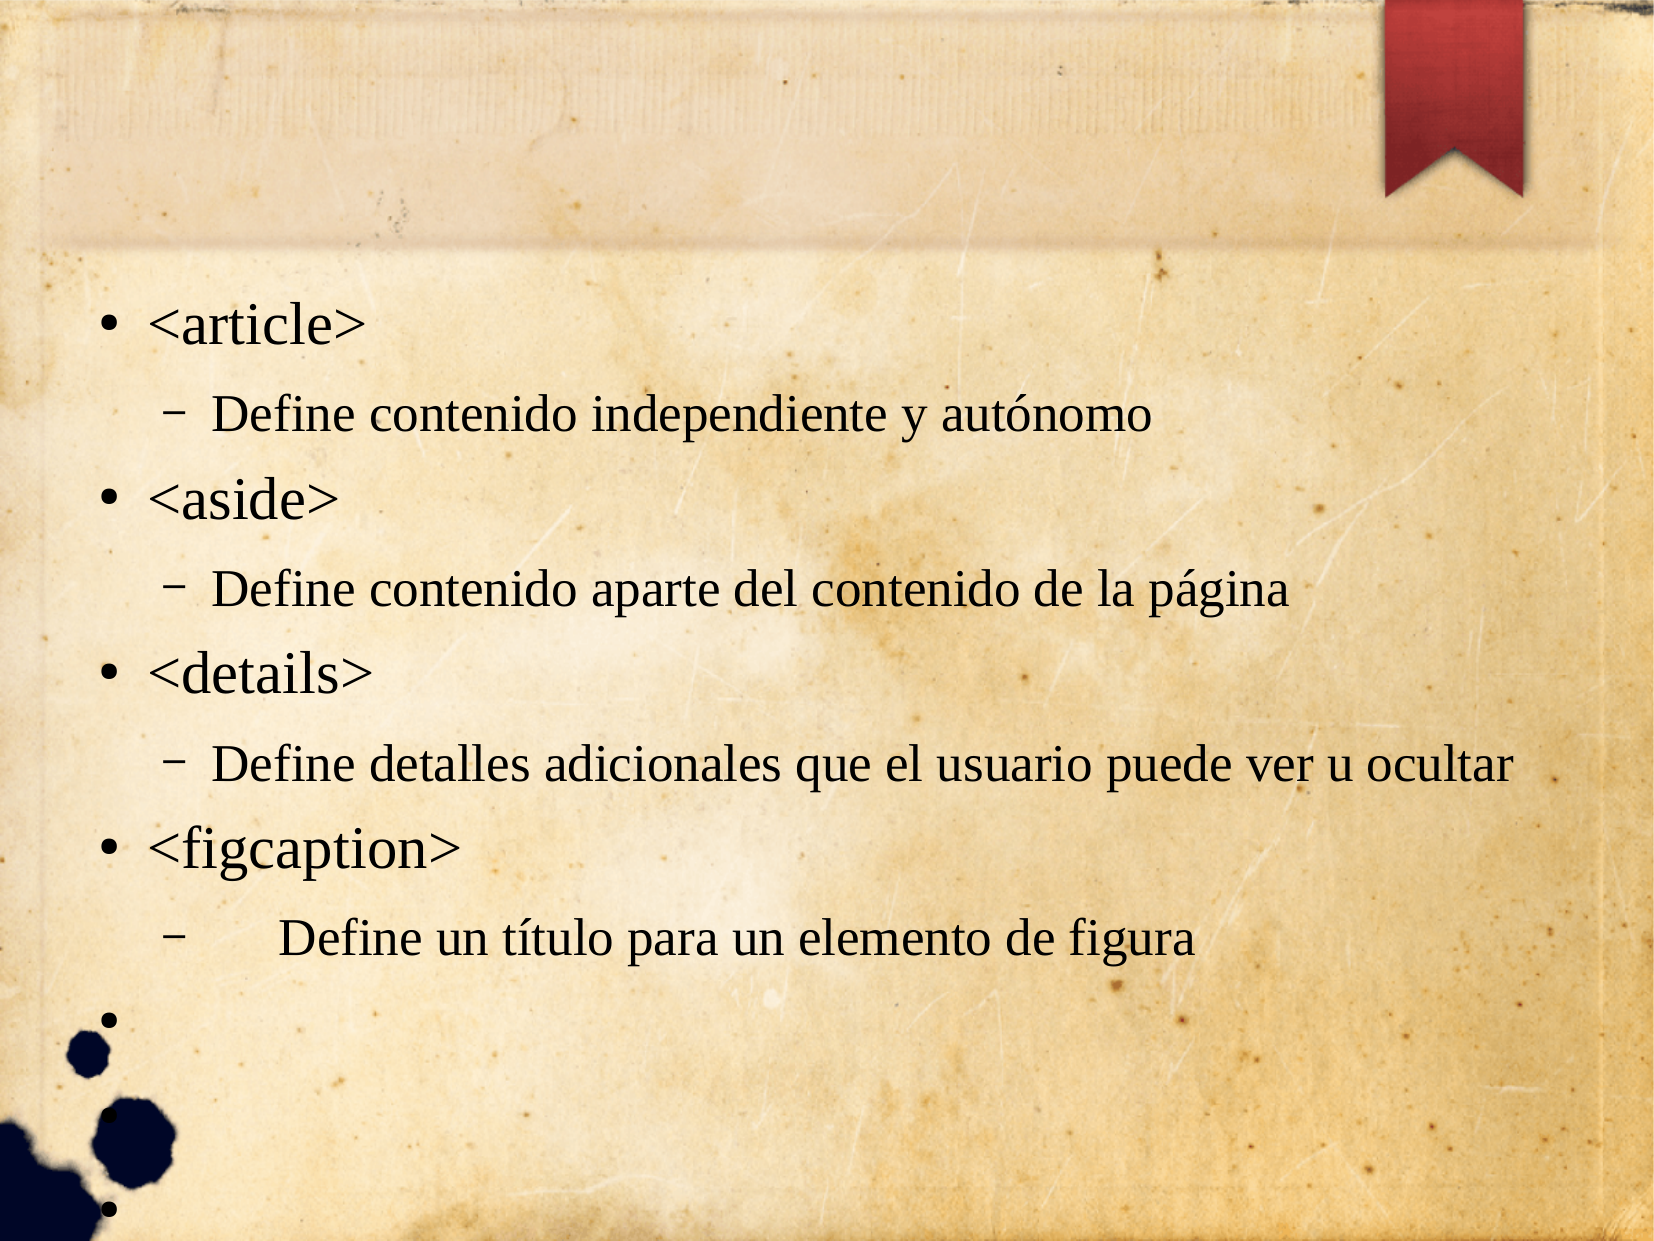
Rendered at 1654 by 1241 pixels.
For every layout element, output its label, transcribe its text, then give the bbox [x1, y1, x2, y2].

list <article> Define contenido independiente y autónomo <aside> Define contenido aparte del contenido de la página <details> Define detalles adicionales que el usuario puede ver u ocultar <figcaption> Define un título para un elemento de figura [82, 290, 1538, 1010]
picture [0, 0, 1654, 1241]
